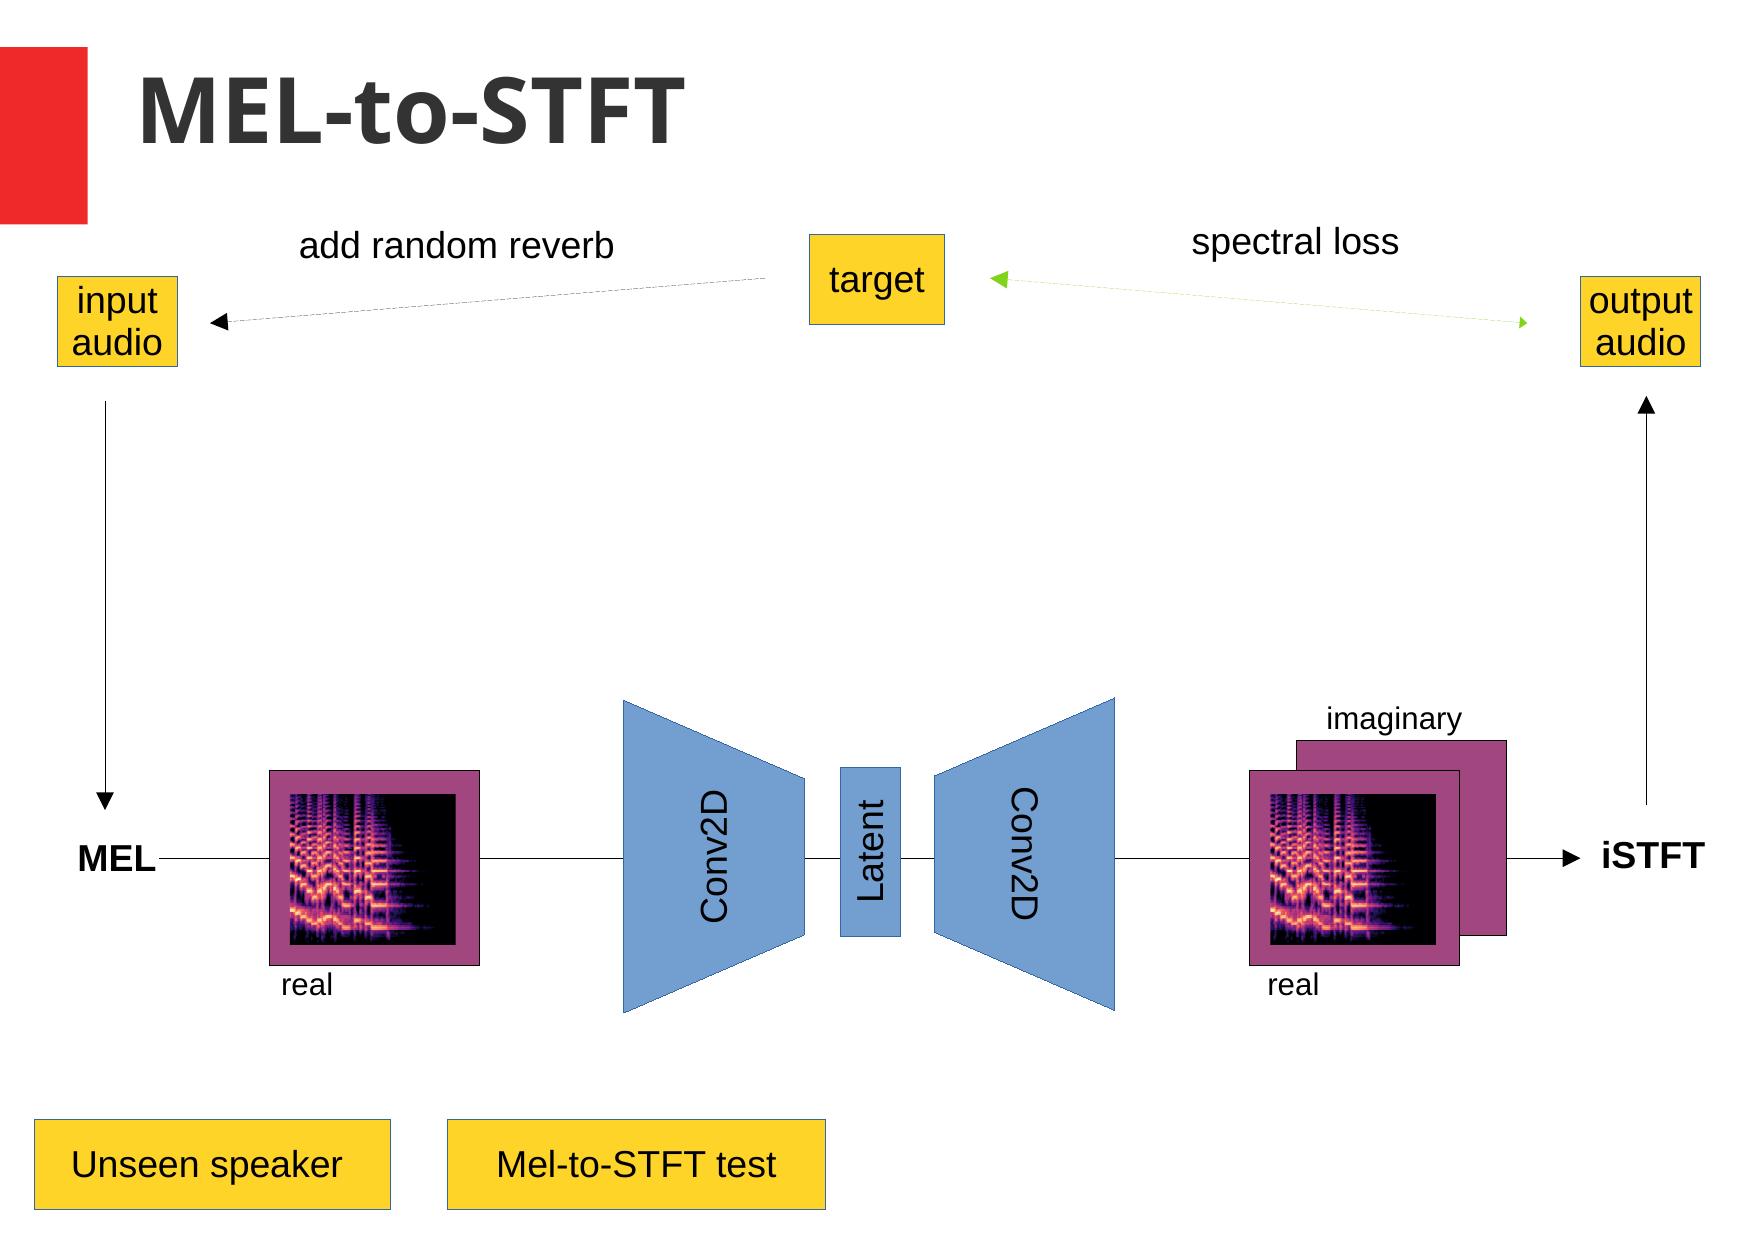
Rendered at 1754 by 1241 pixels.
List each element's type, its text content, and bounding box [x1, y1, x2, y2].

text_box Conv2D [934, 697, 1115, 1011]
text_box MEL [62, 829, 198, 887]
text_box iSTFT [1586, 827, 1722, 884]
text_box [1249, 740, 1507, 966]
text_box target [809, 234, 945, 325]
text_box [269, 770, 480, 966]
text_box Conv2D [623, 700, 805, 1013]
text_box imaginary [1311, 694, 1496, 748]
picture [1270, 794, 1436, 945]
text_box Mel-to-STFT test [447, 1119, 826, 1210]
text_box Latent [840, 767, 901, 937]
text_box spectral loss [1176, 212, 1415, 270]
text_box input audio [57, 276, 178, 367]
text_box real [1252, 959, 1403, 1010]
text_box add random reverb [284, 217, 630, 275]
text_box output audio [1580, 276, 1701, 367]
title MEL-to-STFT [135, 45, 1714, 171]
text_box Unseen speaker [34, 1119, 391, 1210]
picture [289, 794, 456, 945]
text_box real [266, 959, 417, 1010]
